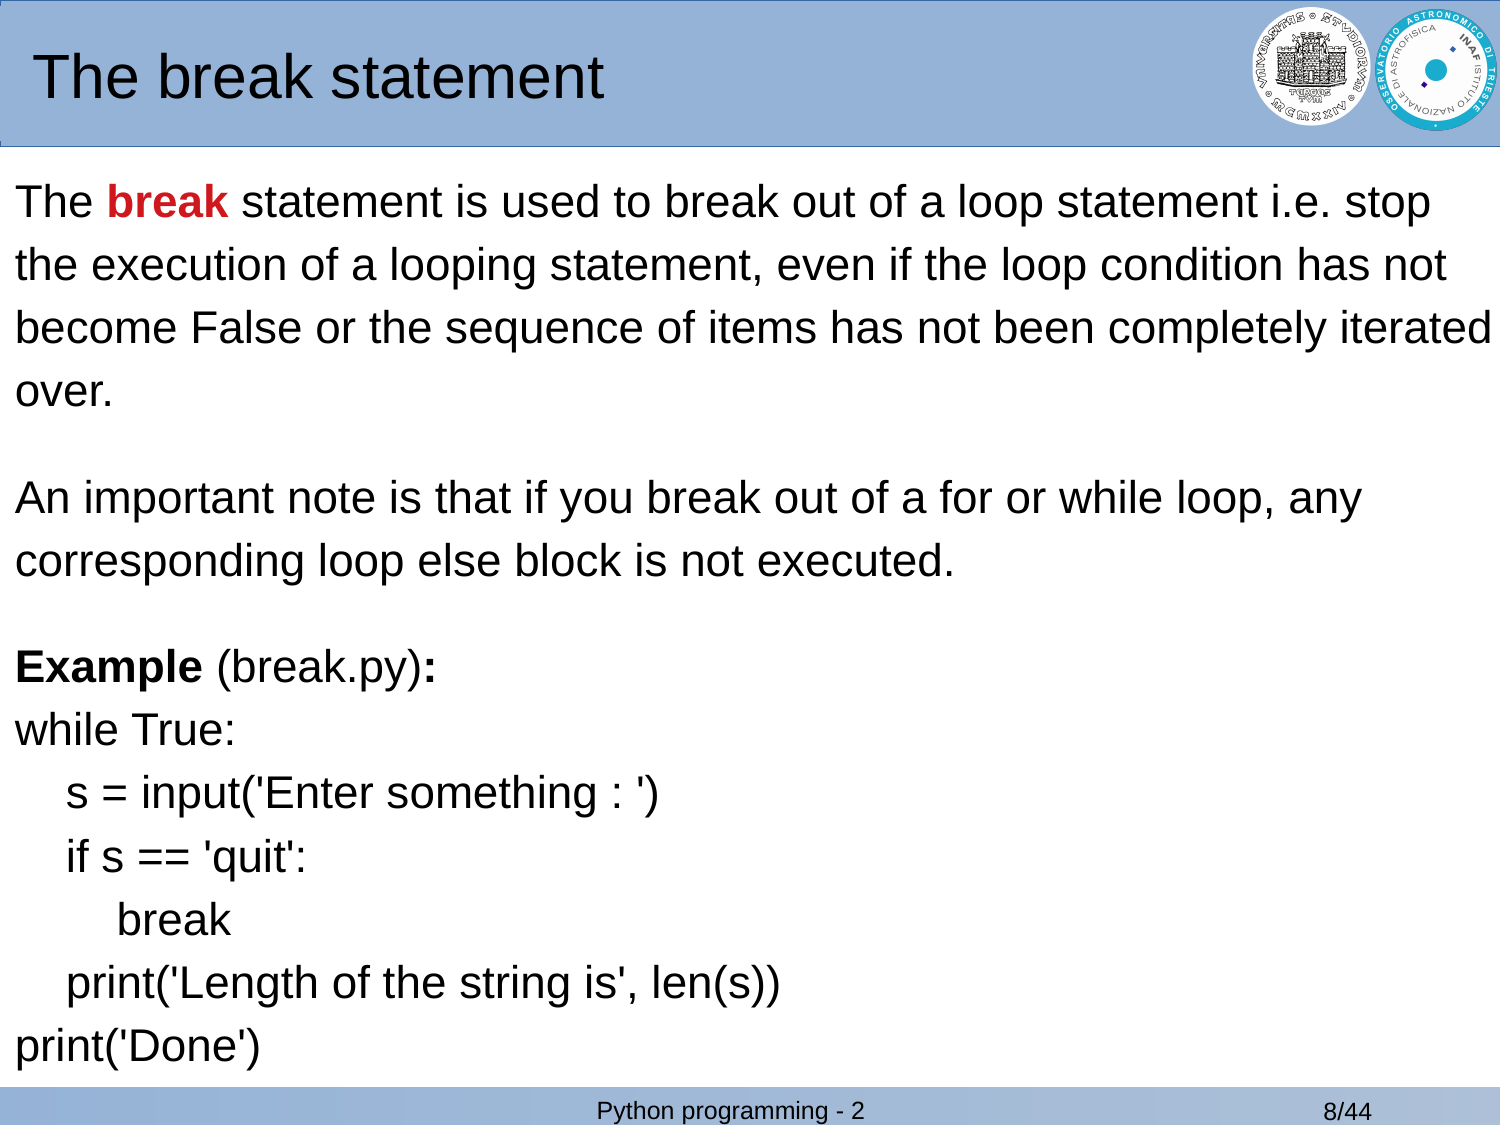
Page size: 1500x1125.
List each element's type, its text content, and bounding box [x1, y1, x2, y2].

text_box The break statement [0, 5, 1253, 141]
picture [1253, 0, 1500, 155]
list The break statement is used to break out of a loop statement i.e. stop the execution of a looping statement, even if the loop condition has not become False or the sequence of items has not been completely iterated over. An important note is that if you break out of a for or while loop, any corresponding loop else block is not executed. Example (break.py): while True: s = input('Enter something : ') if s == 'quit': break print('Length of the string is', len(s)) print('Done') [0, 155, 1500, 1012]
